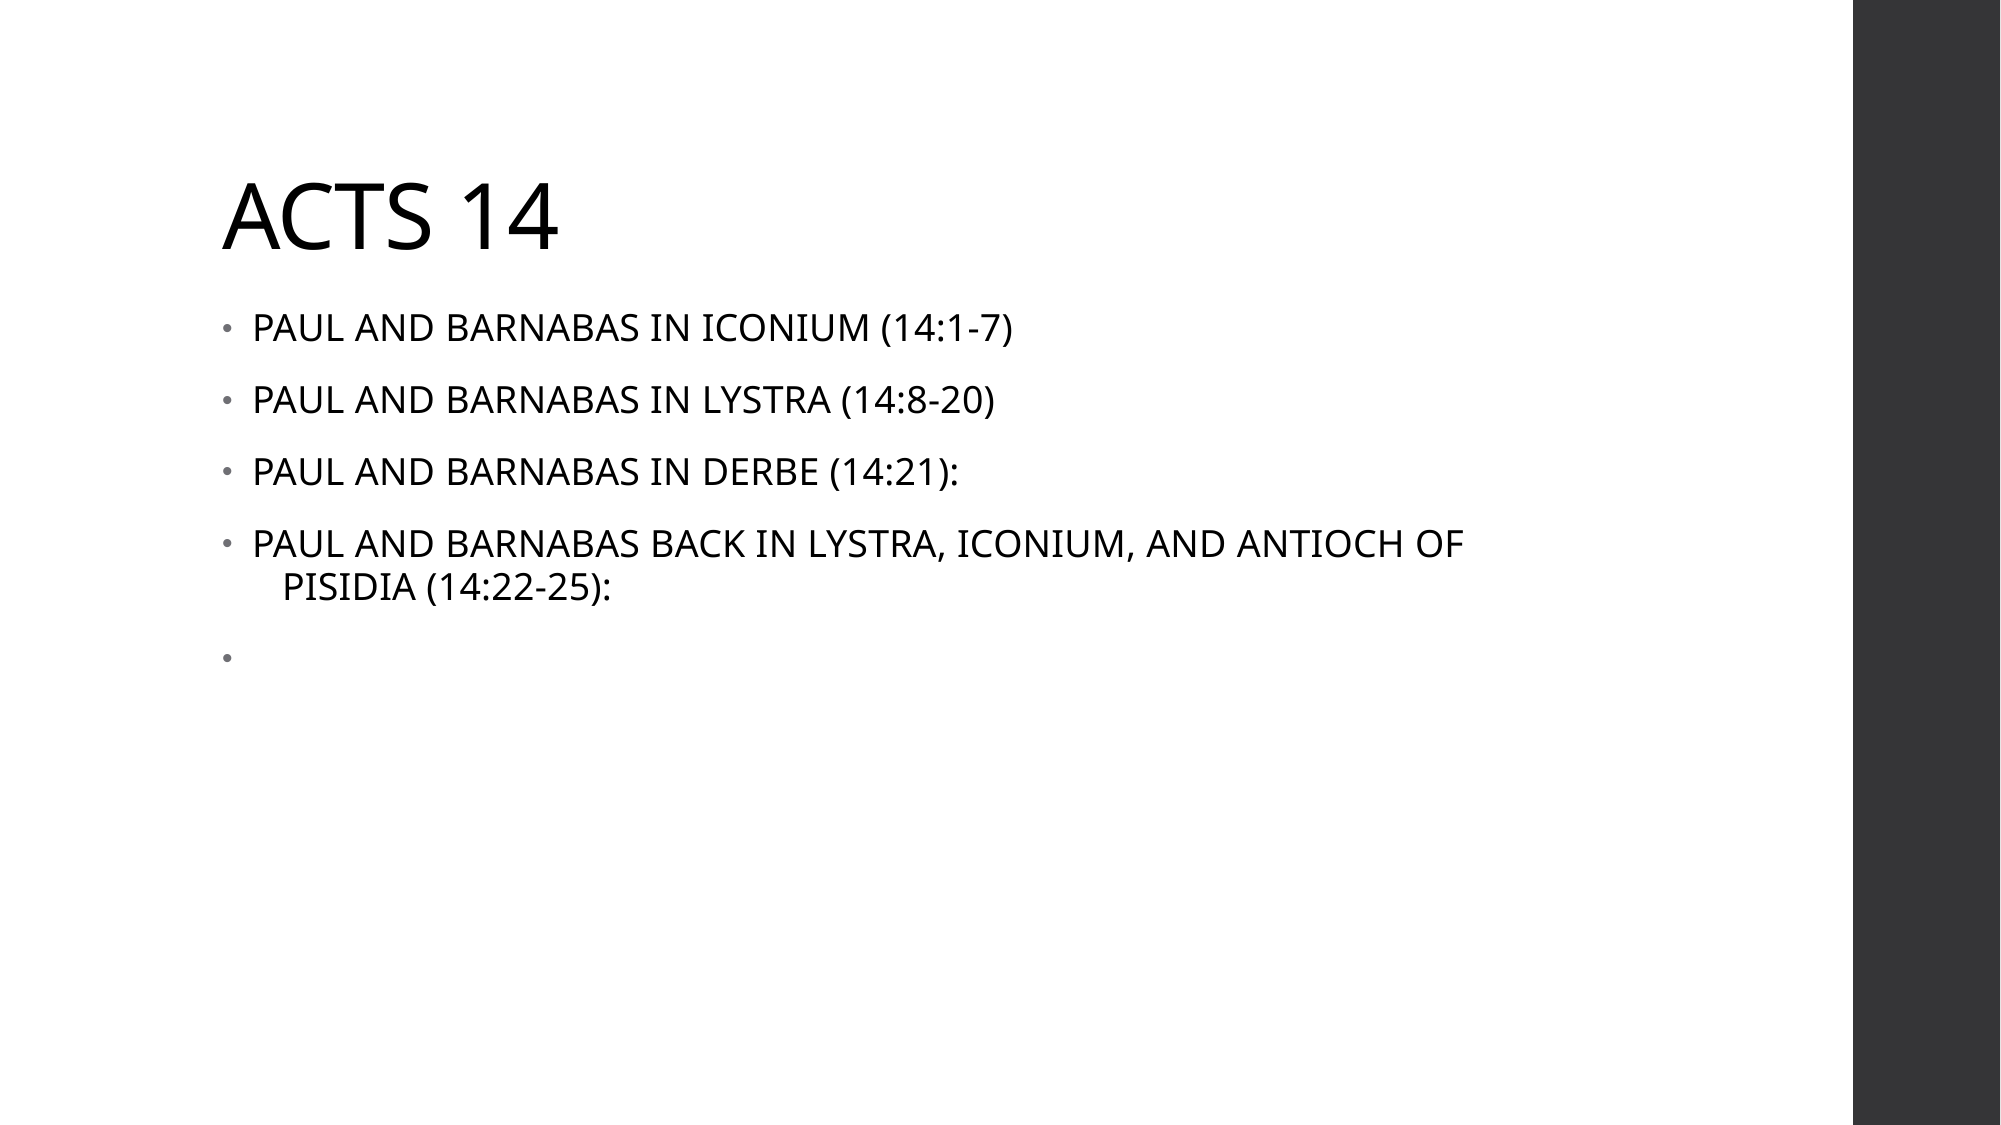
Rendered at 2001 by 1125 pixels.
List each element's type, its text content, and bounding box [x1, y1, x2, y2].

list PAUL AND BARNABAS IN ICONIUM (14:1-7) PAUL AND BARNABAS IN LYSTRA (14:8-20) PAUL AND BARNABAS IN DERBE (14:21): PAUL AND BARNABAS BACK IN LYSTRA, ICONIUM, AND ANTIOCH OF PISIDIA (14:22-25): [206, 299, 1617, 1014]
title ACTS 14 [206, 60, 1797, 278]
